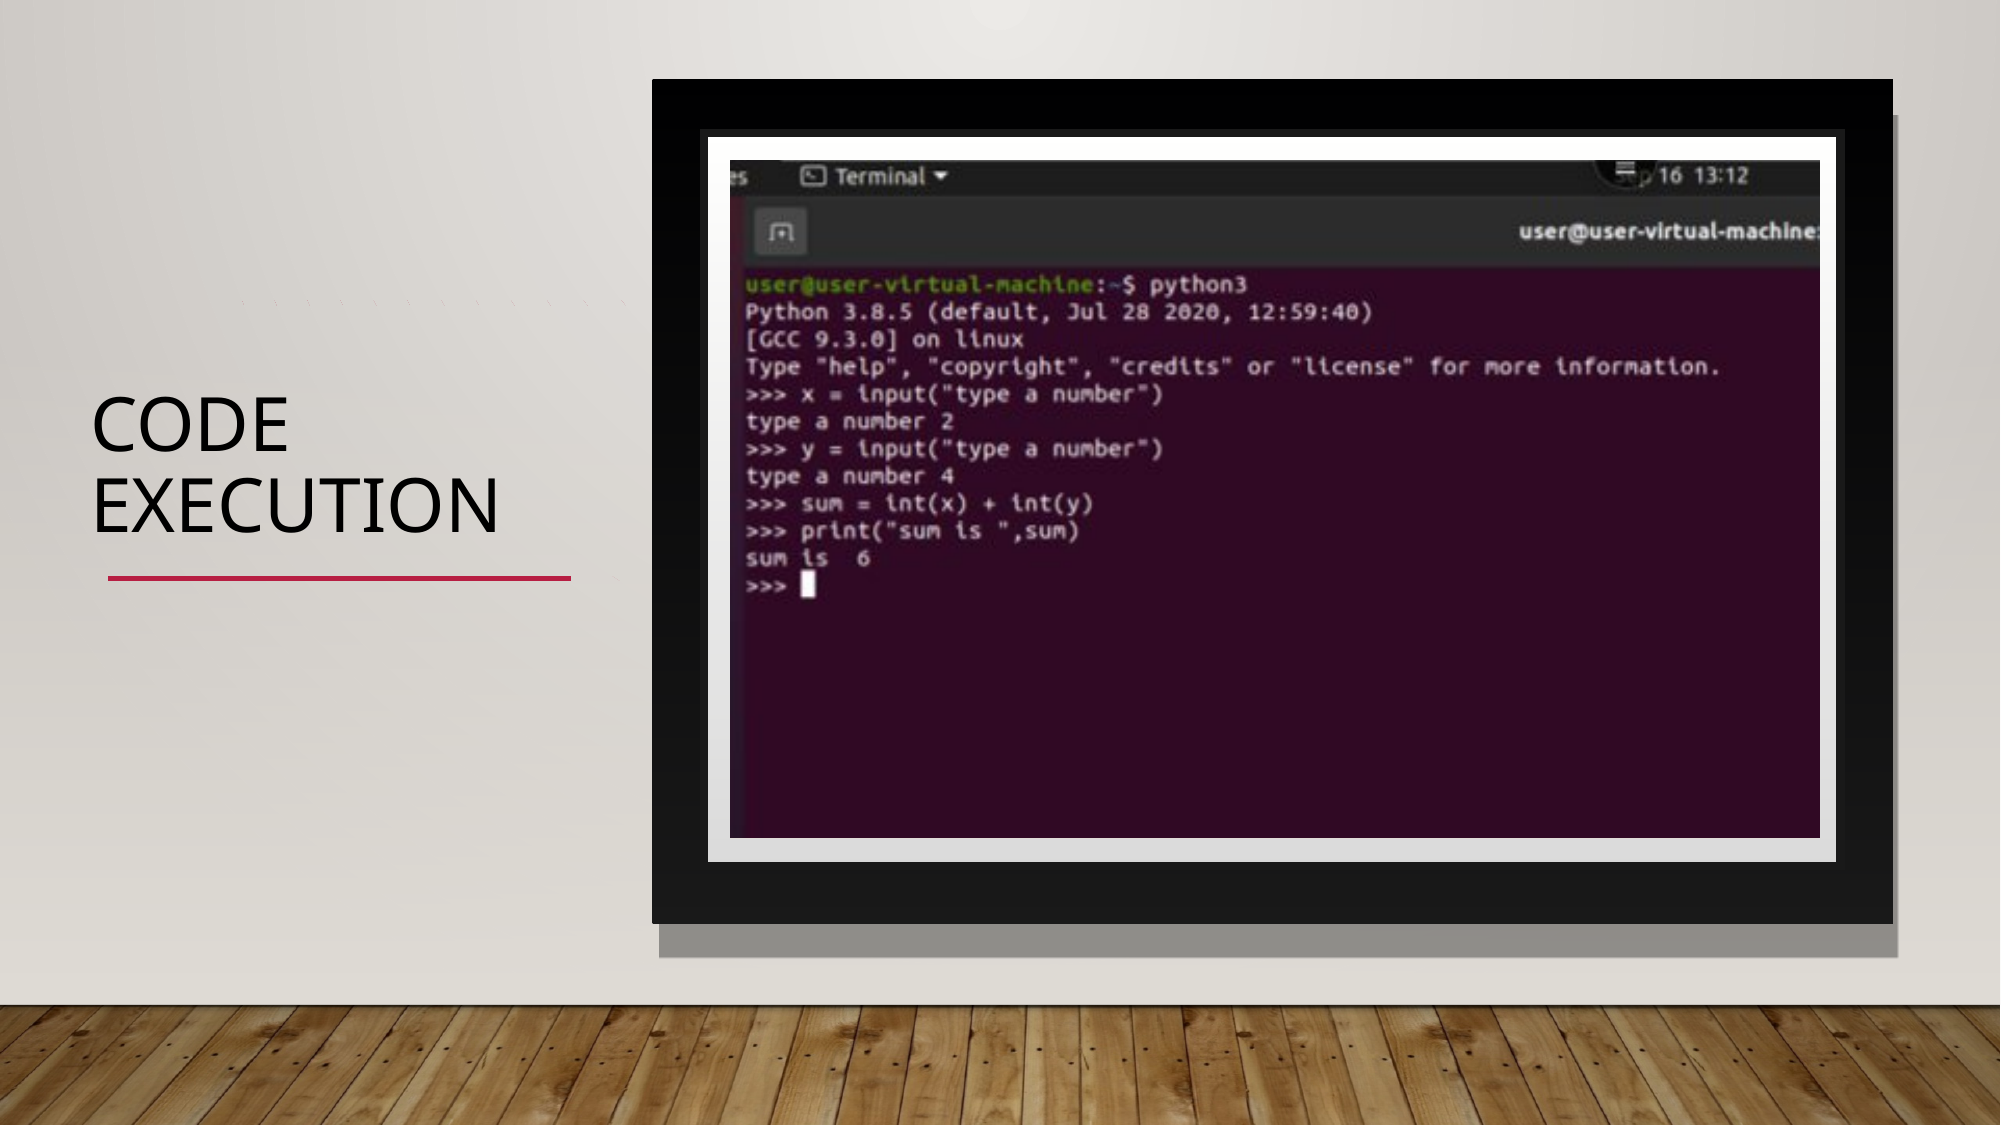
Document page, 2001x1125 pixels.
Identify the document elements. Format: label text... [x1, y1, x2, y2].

picture [730, 160, 1820, 838]
title Code execution [75, 241, 572, 549]
picture [0, 1005, 2000, 1125]
text_box [0, 0, 2000, 1005]
